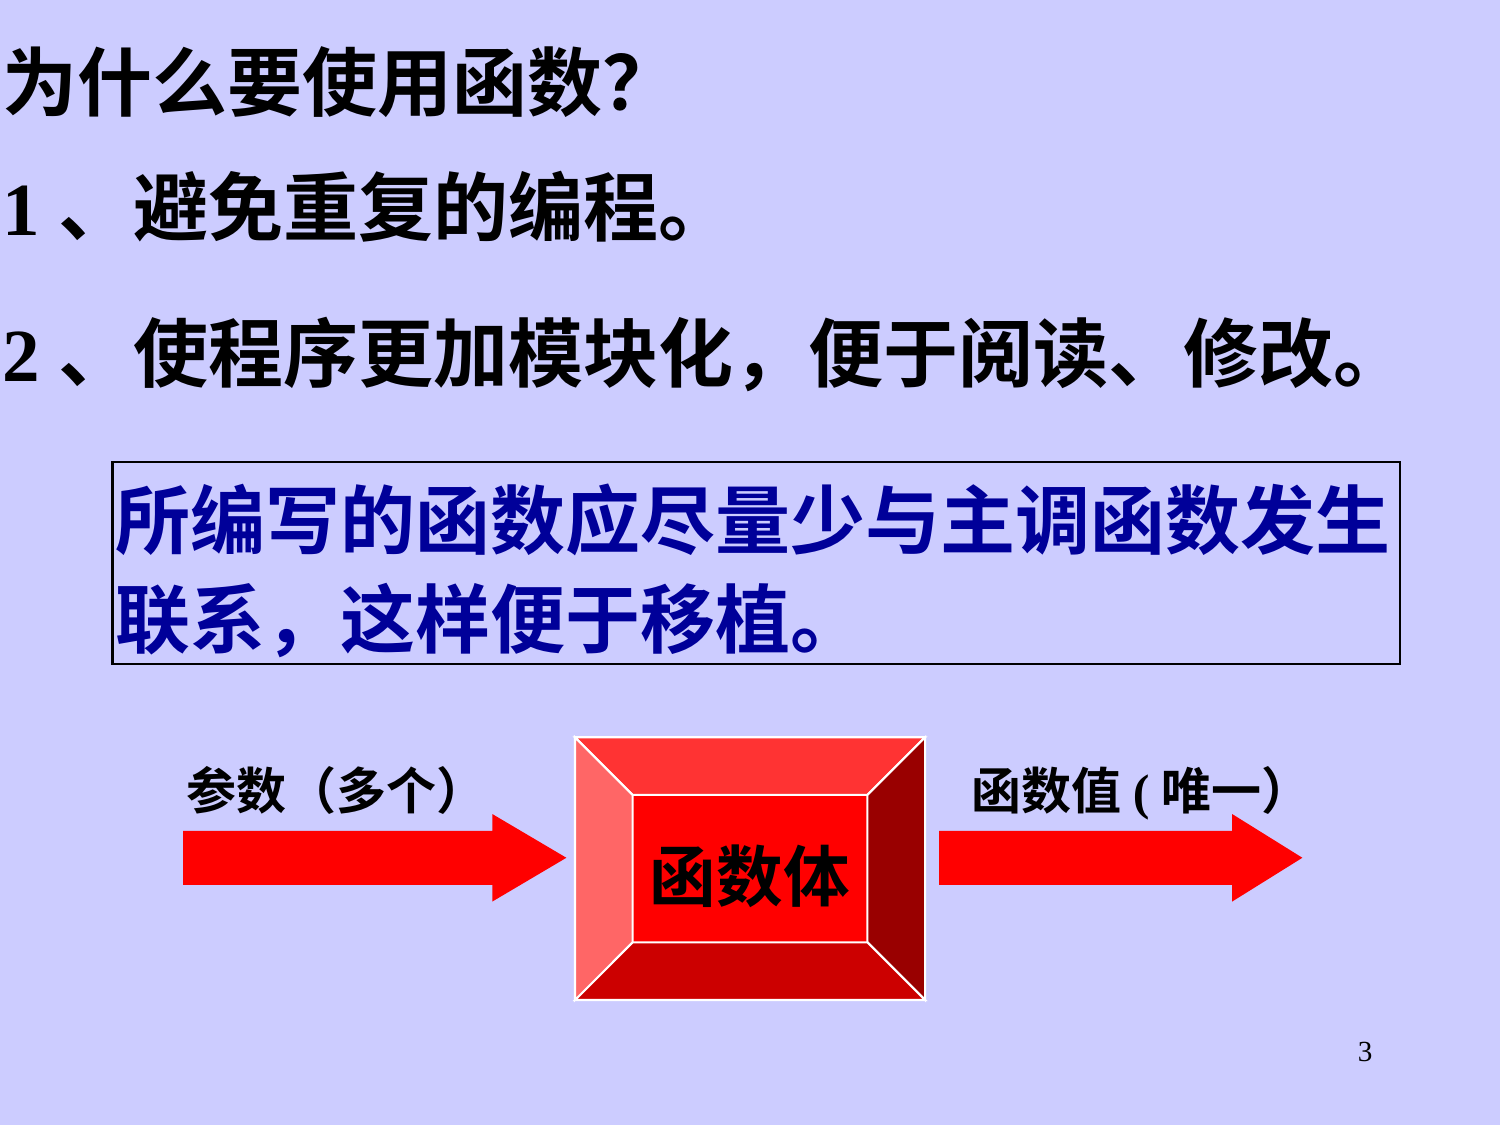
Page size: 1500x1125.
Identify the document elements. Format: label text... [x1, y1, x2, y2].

text_box 1、避免重复的编程。 2、使程序更加模块化，便于阅读、修改。 [0, 149, 1413, 399]
text_box [939, 822, 1303, 902]
text_box [183, 822, 567, 902]
text_box 函数值(唯一） [968, 751, 1317, 822]
text_box int max ( int a, int b) { int c; c=min(a,b); return ( a>b? a : b); } [575, 737, 633, 1000]
text_box 参数（多个） [183, 751, 552, 822]
text_box [576, 737, 926, 1000]
text_box <编号> [1074, 1025, 1388, 1101]
text_box 所编写的函数应尽量少与主调函数发生联系，这样便于移植。 [112, 462, 1401, 665]
text_box 为什么要使用函数？ [0, 24, 1063, 128]
text_box 函数体 [624, 825, 875, 917]
